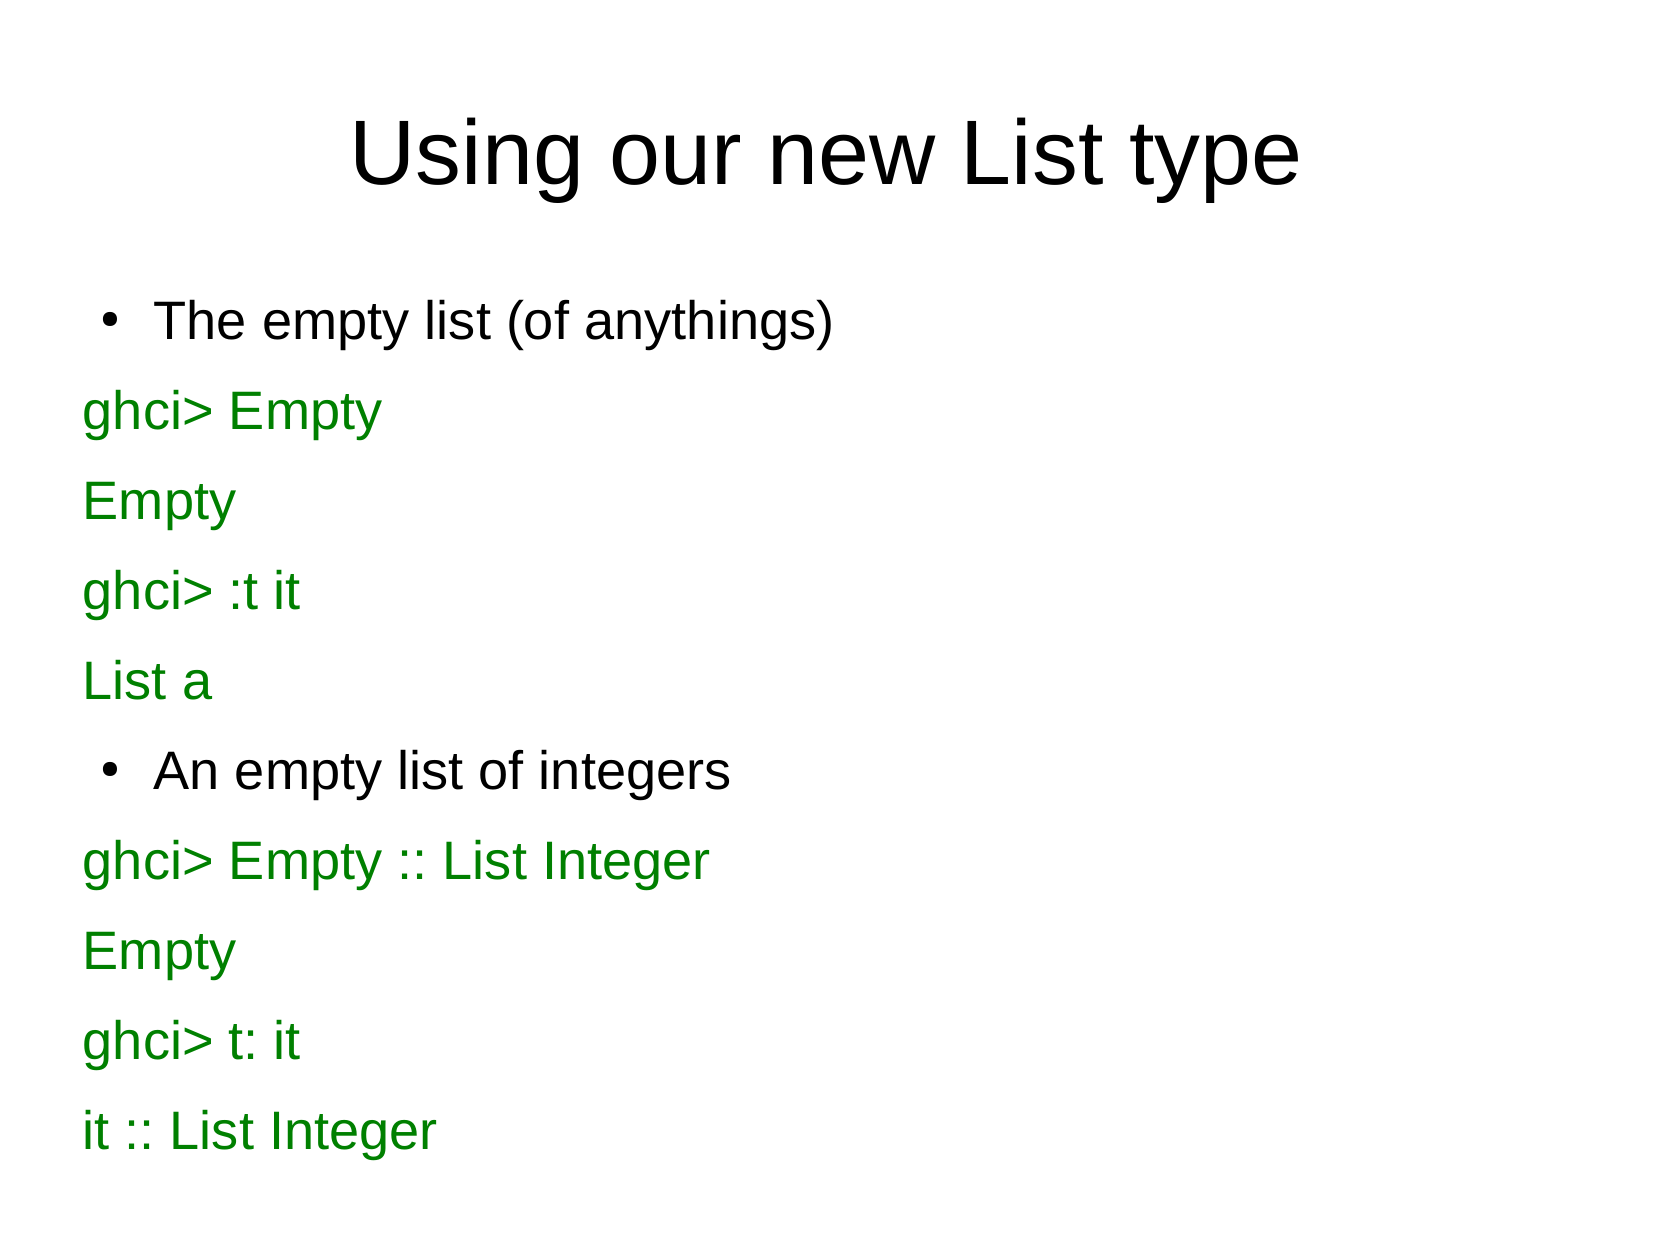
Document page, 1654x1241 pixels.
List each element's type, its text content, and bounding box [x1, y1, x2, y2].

title Using our new List type [82, 56, 1571, 250]
list The empty list (of anythings) ghci> Empty Empty ghci> :t it List a An empty list of integers ghci> Empty :: List Integer Empty ghci> t: it it :: List Integer [82, 290, 1571, 1241]
